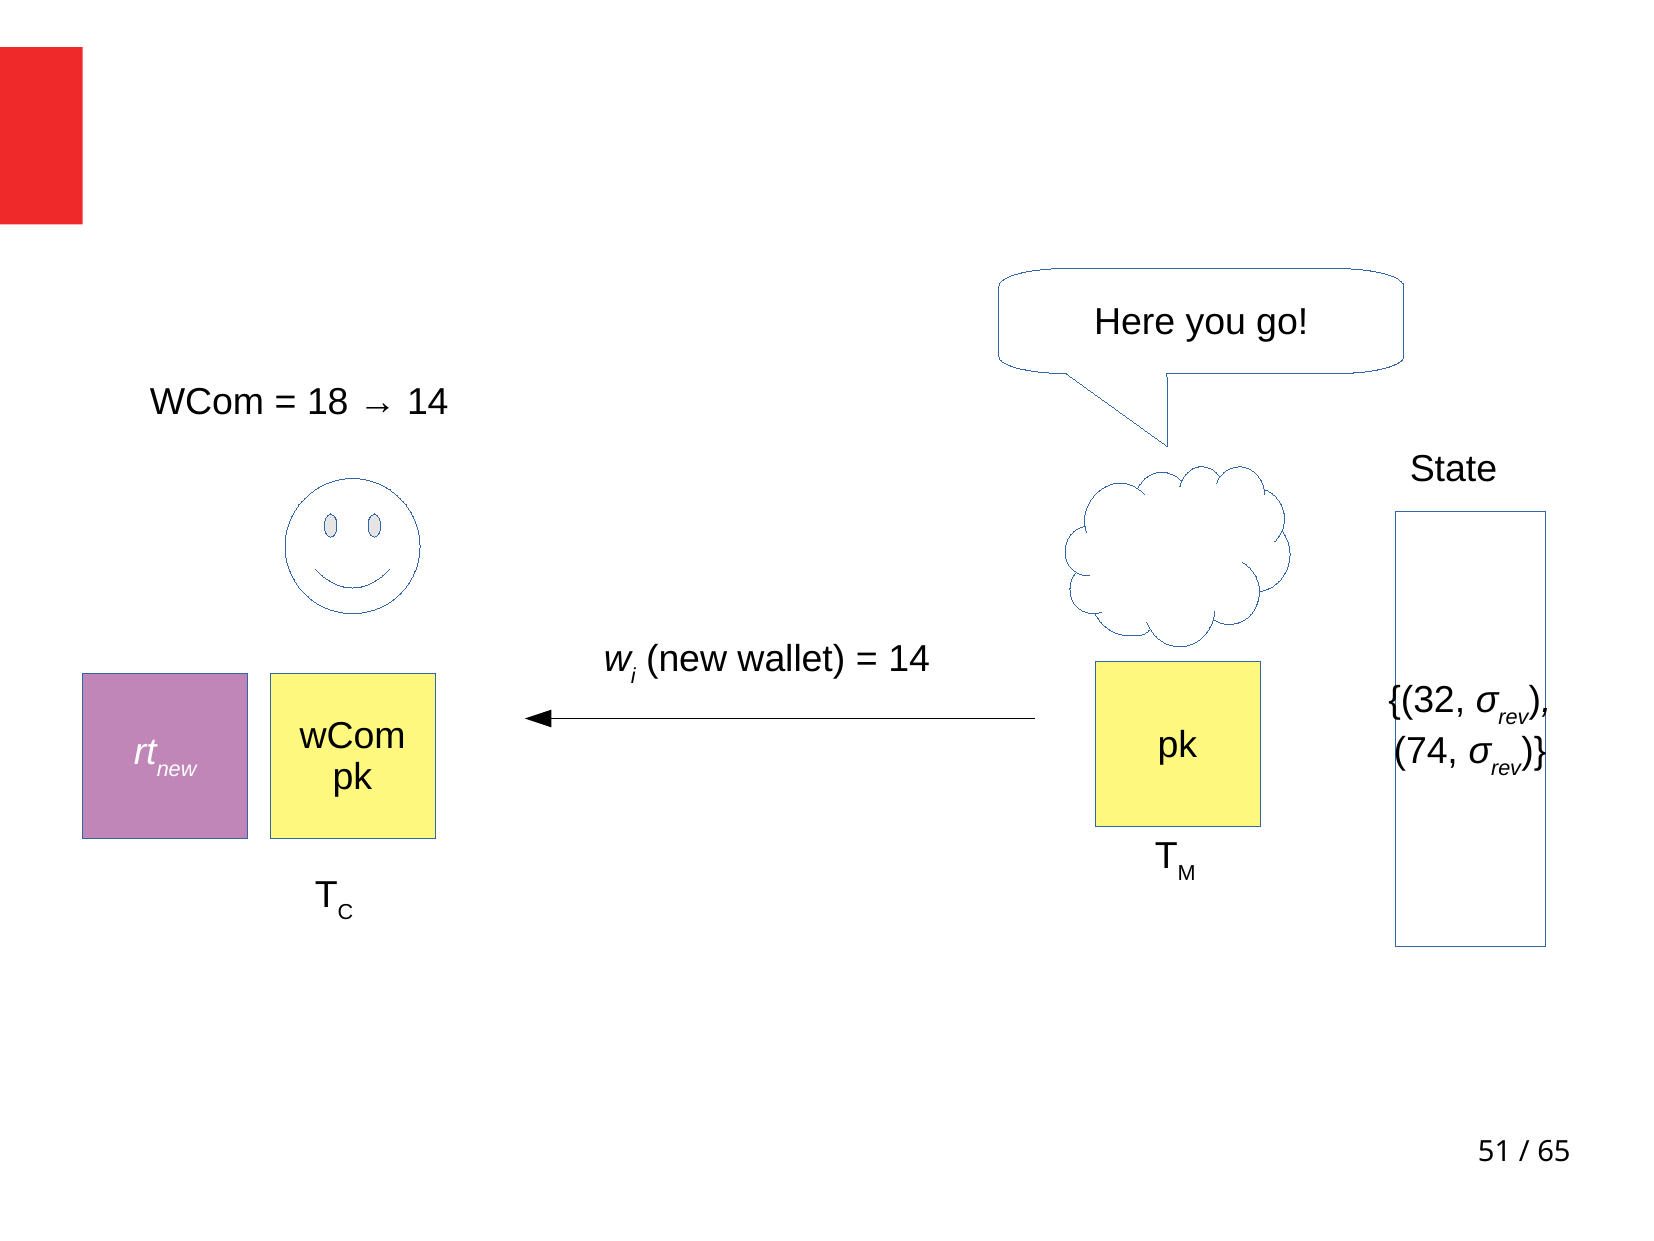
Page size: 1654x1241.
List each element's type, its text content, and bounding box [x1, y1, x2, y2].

text_box Here you go! [998, 268, 1404, 447]
text_box pk [1095, 661, 1261, 827]
text_box [285, 478, 421, 614]
text_box State [1395, 439, 1546, 539]
text_box TC [300, 865, 391, 974]
text_box wi (new wallet) = 14 [589, 630, 946, 696]
text_box {(32, σrev), (74, σrev)} [1395, 539, 1546, 947]
text_box rtnew [82, 673, 248, 839]
text_box WCom = 18 → 14 [135, 373, 496, 473]
text_box TM [1140, 827, 1231, 935]
text_box wCom pk [270, 673, 436, 839]
text_box [1065, 466, 1291, 647]
